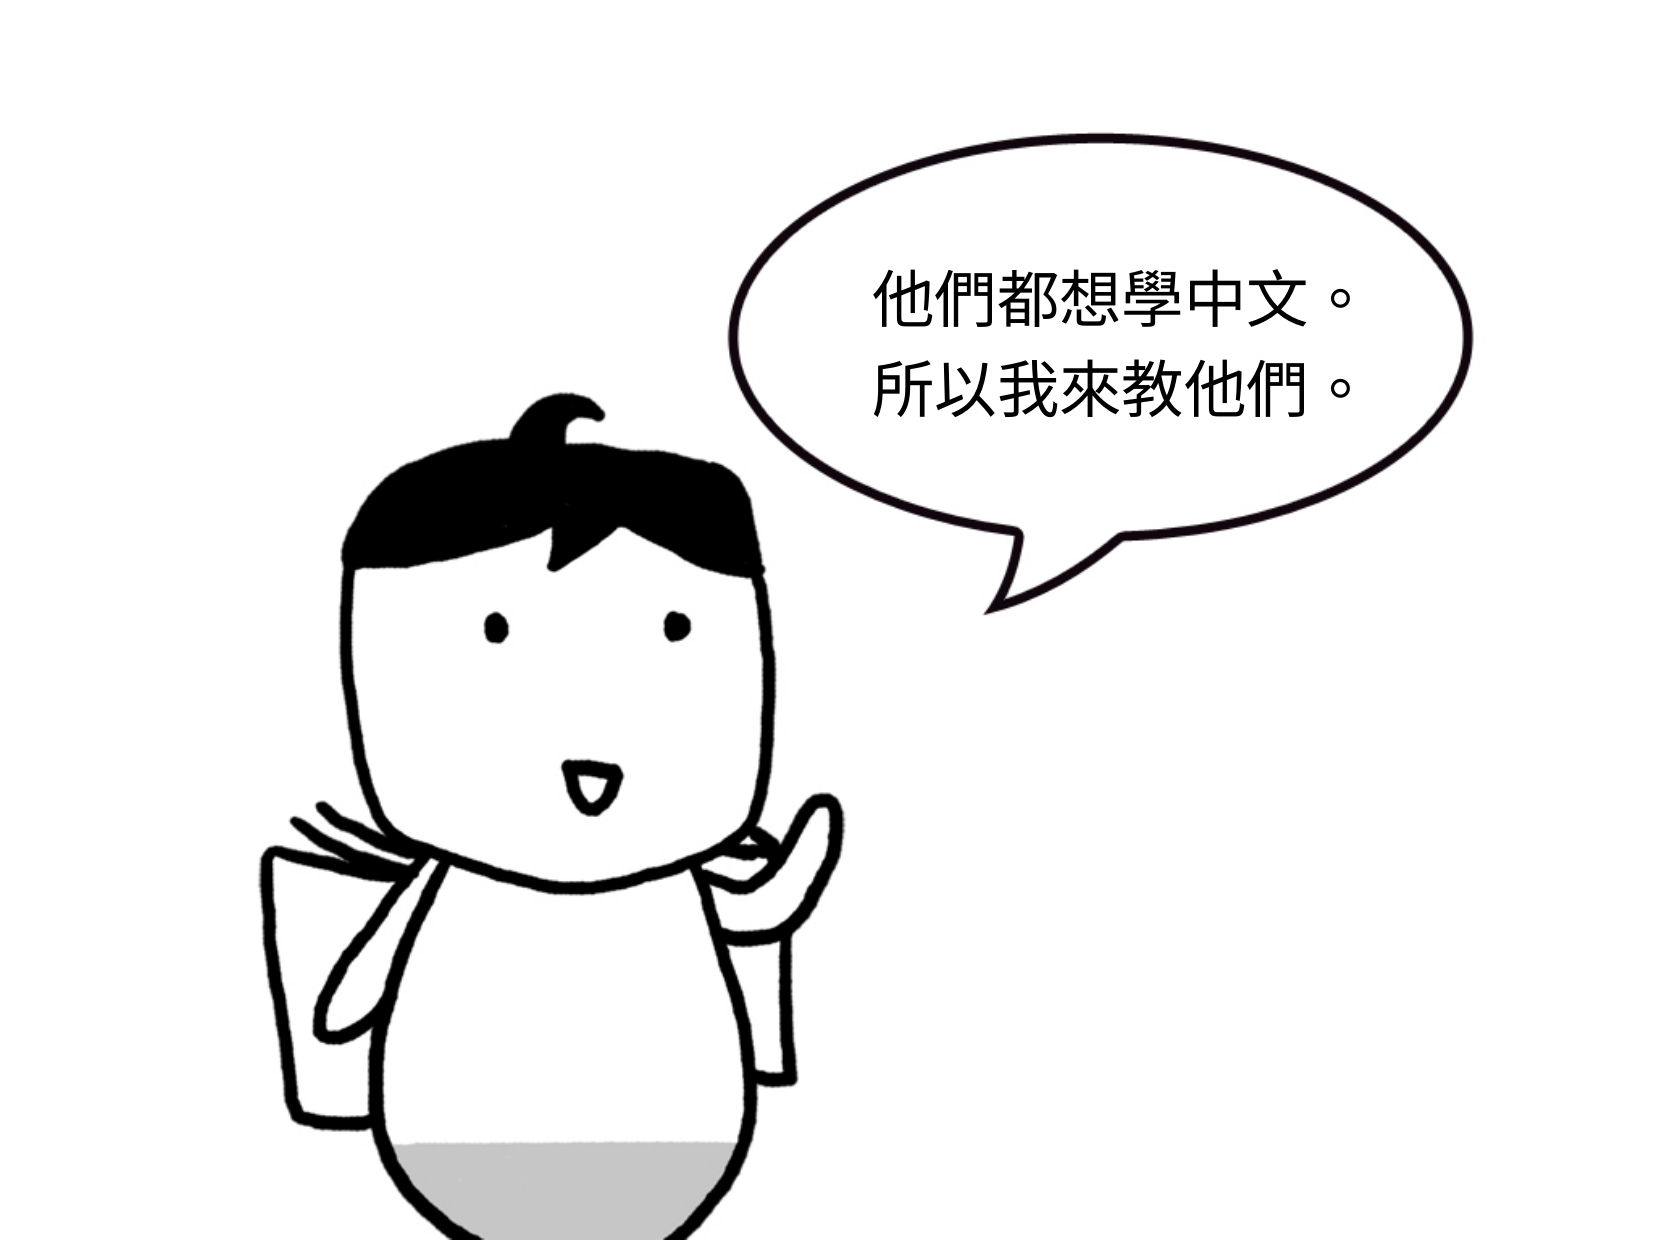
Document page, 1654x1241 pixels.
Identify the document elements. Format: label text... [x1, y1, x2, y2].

picture [0, 0, 1653, 1240]
title 他們都想學中文。 所以我來教他們。 [685, 207, 1560, 473]
